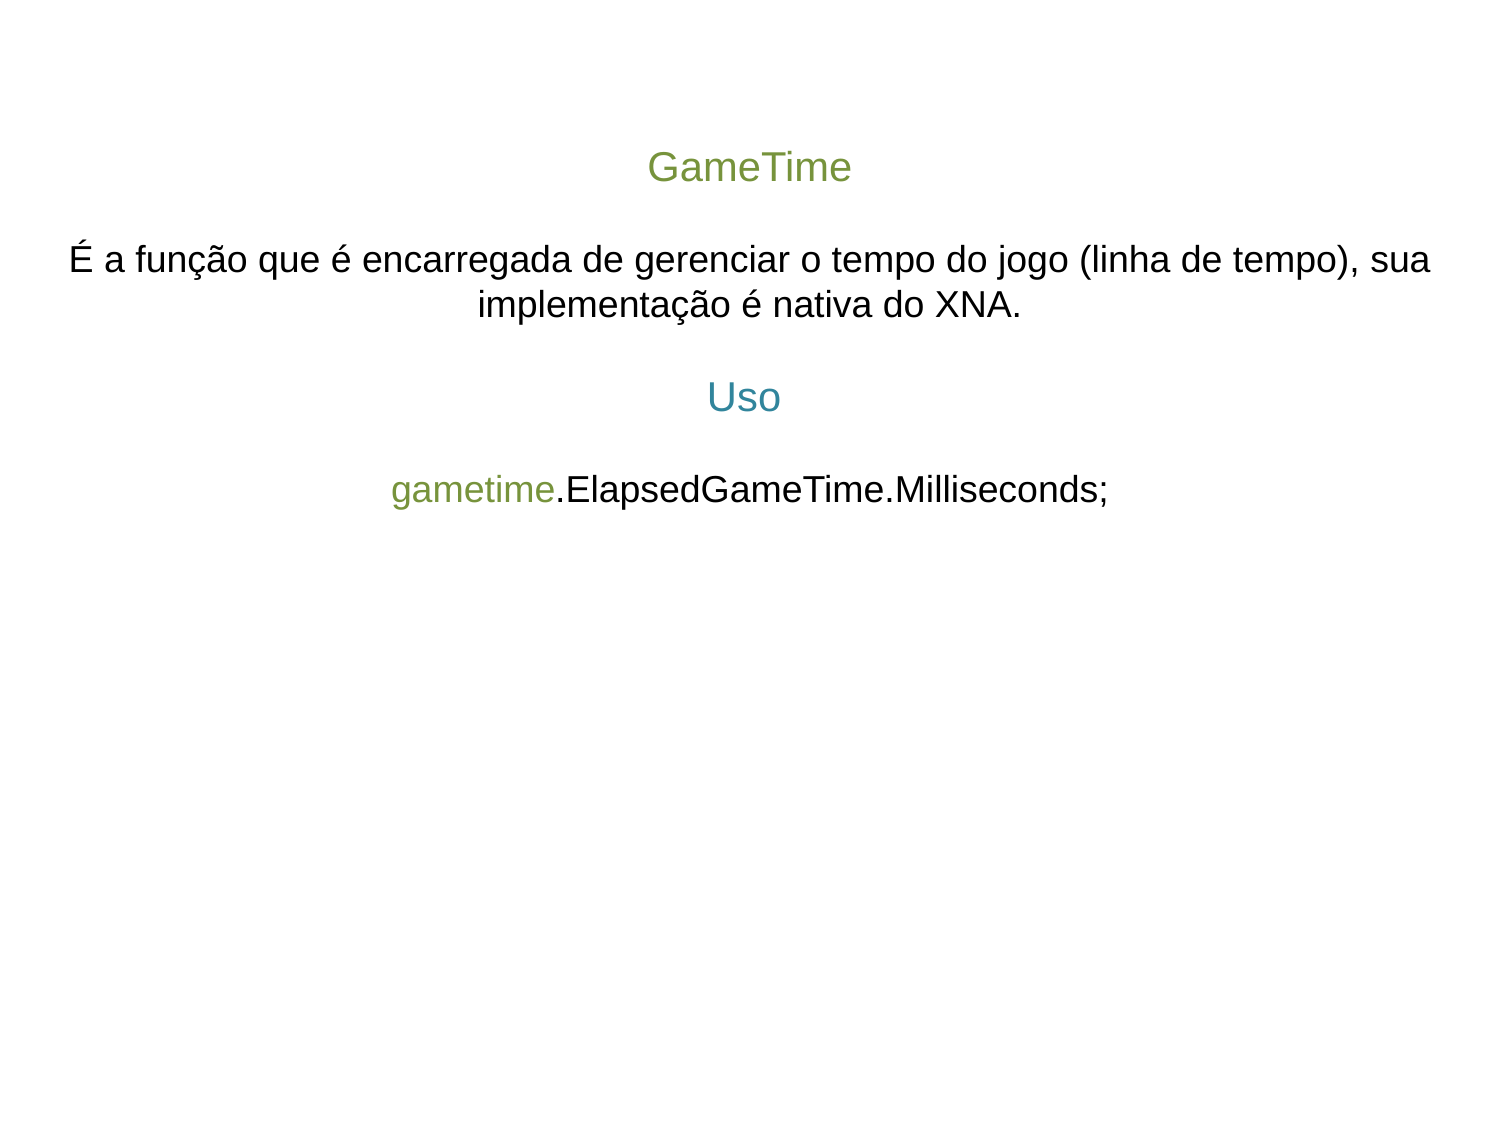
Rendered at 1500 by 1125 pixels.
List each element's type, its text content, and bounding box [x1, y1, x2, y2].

text_box GameTime É a função que é encarregada de gerenciar o tempo do jogo (linha de tempo), sua implementação é nativa do XNA. Uso gametime.ElapsedGameTime.Milliseconds; [0, 42, 1500, 978]
